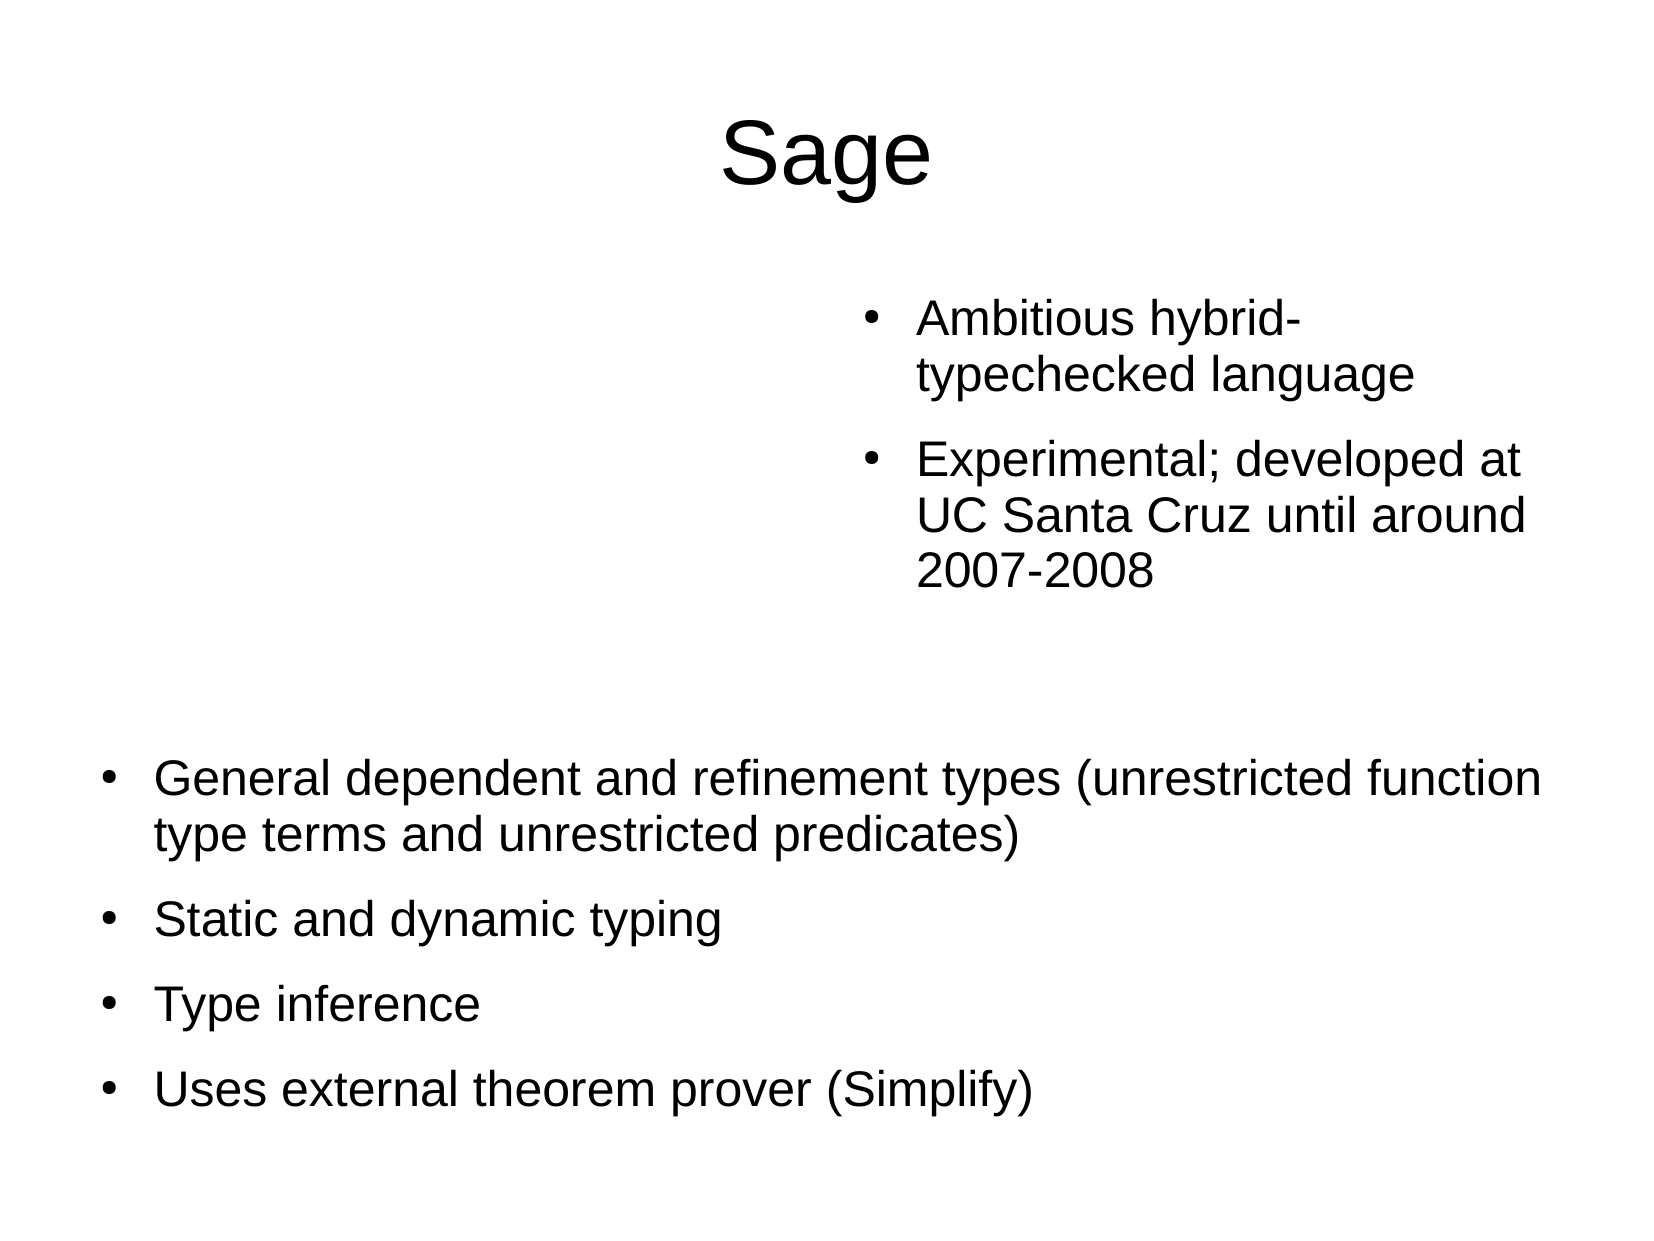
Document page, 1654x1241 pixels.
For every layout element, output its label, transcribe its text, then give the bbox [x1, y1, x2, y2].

title Sage [82, 49, 1571, 257]
list General dependent and refinement types (unrestricted function type terms and unrestricted predicates) Static and dynamic typing Type inference Uses external theorem prover (Simplify) [82, 750, 1571, 1118]
list Ambitious hybrid-typechecked language Experimental; developed at UC Santa Cruz until around 2007-2008 [845, 290, 1572, 681]
